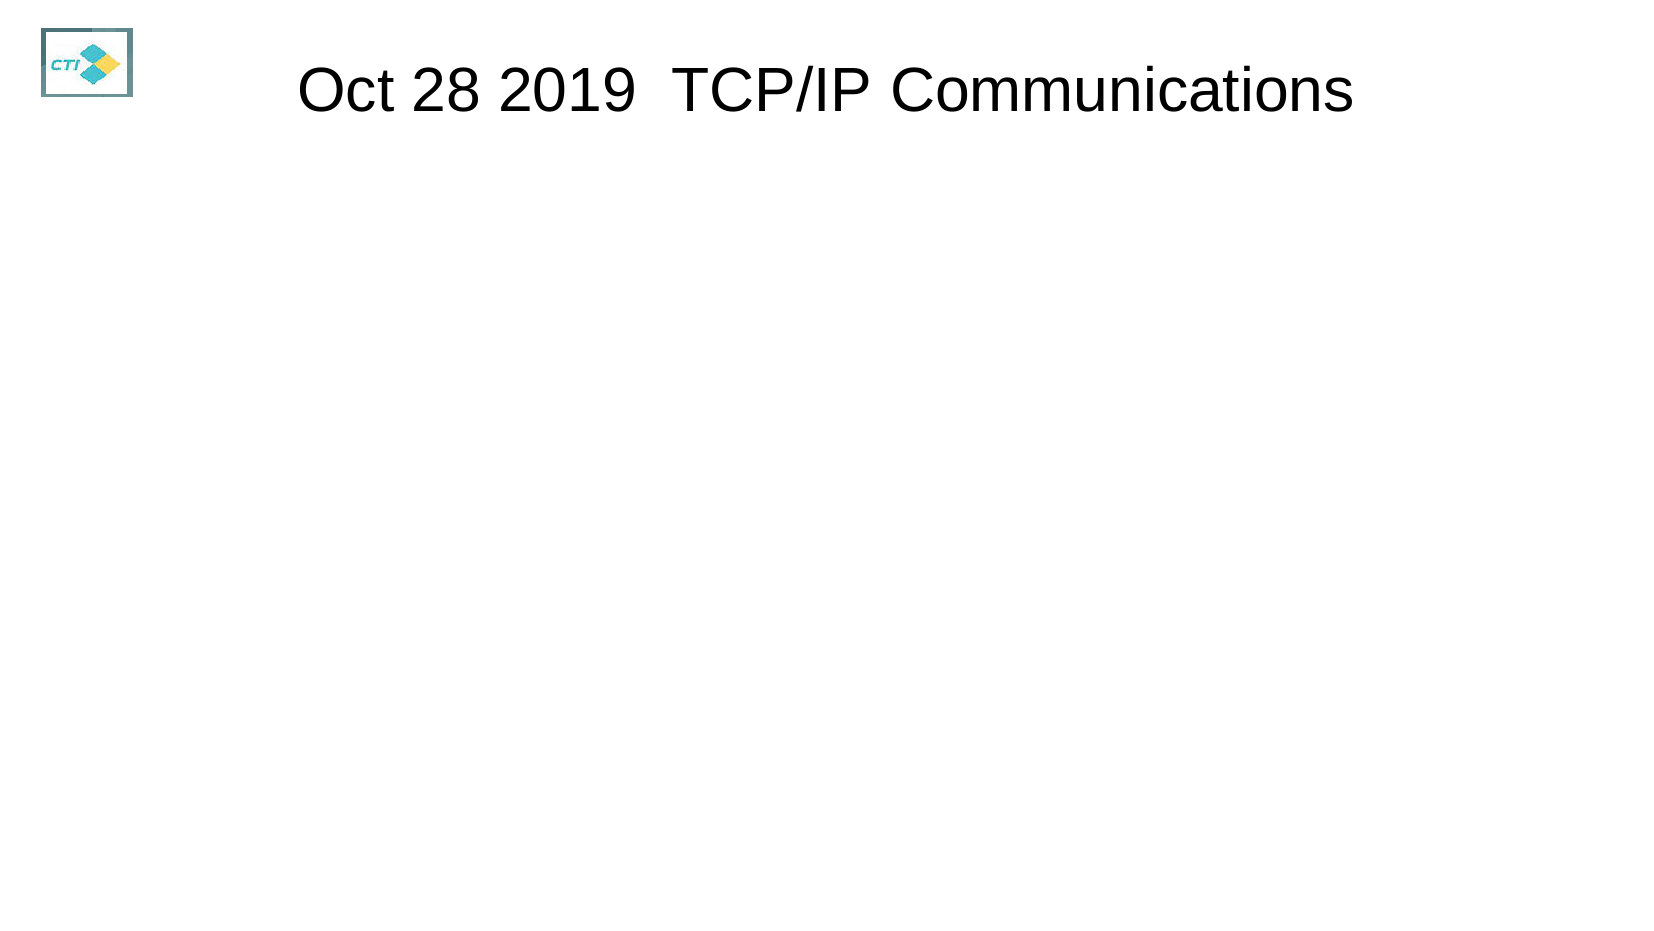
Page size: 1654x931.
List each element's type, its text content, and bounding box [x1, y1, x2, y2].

picture [41, 28, 82, 97]
title Oct 28 2019 TCP/IP Communications [82, 10, 1571, 166]
